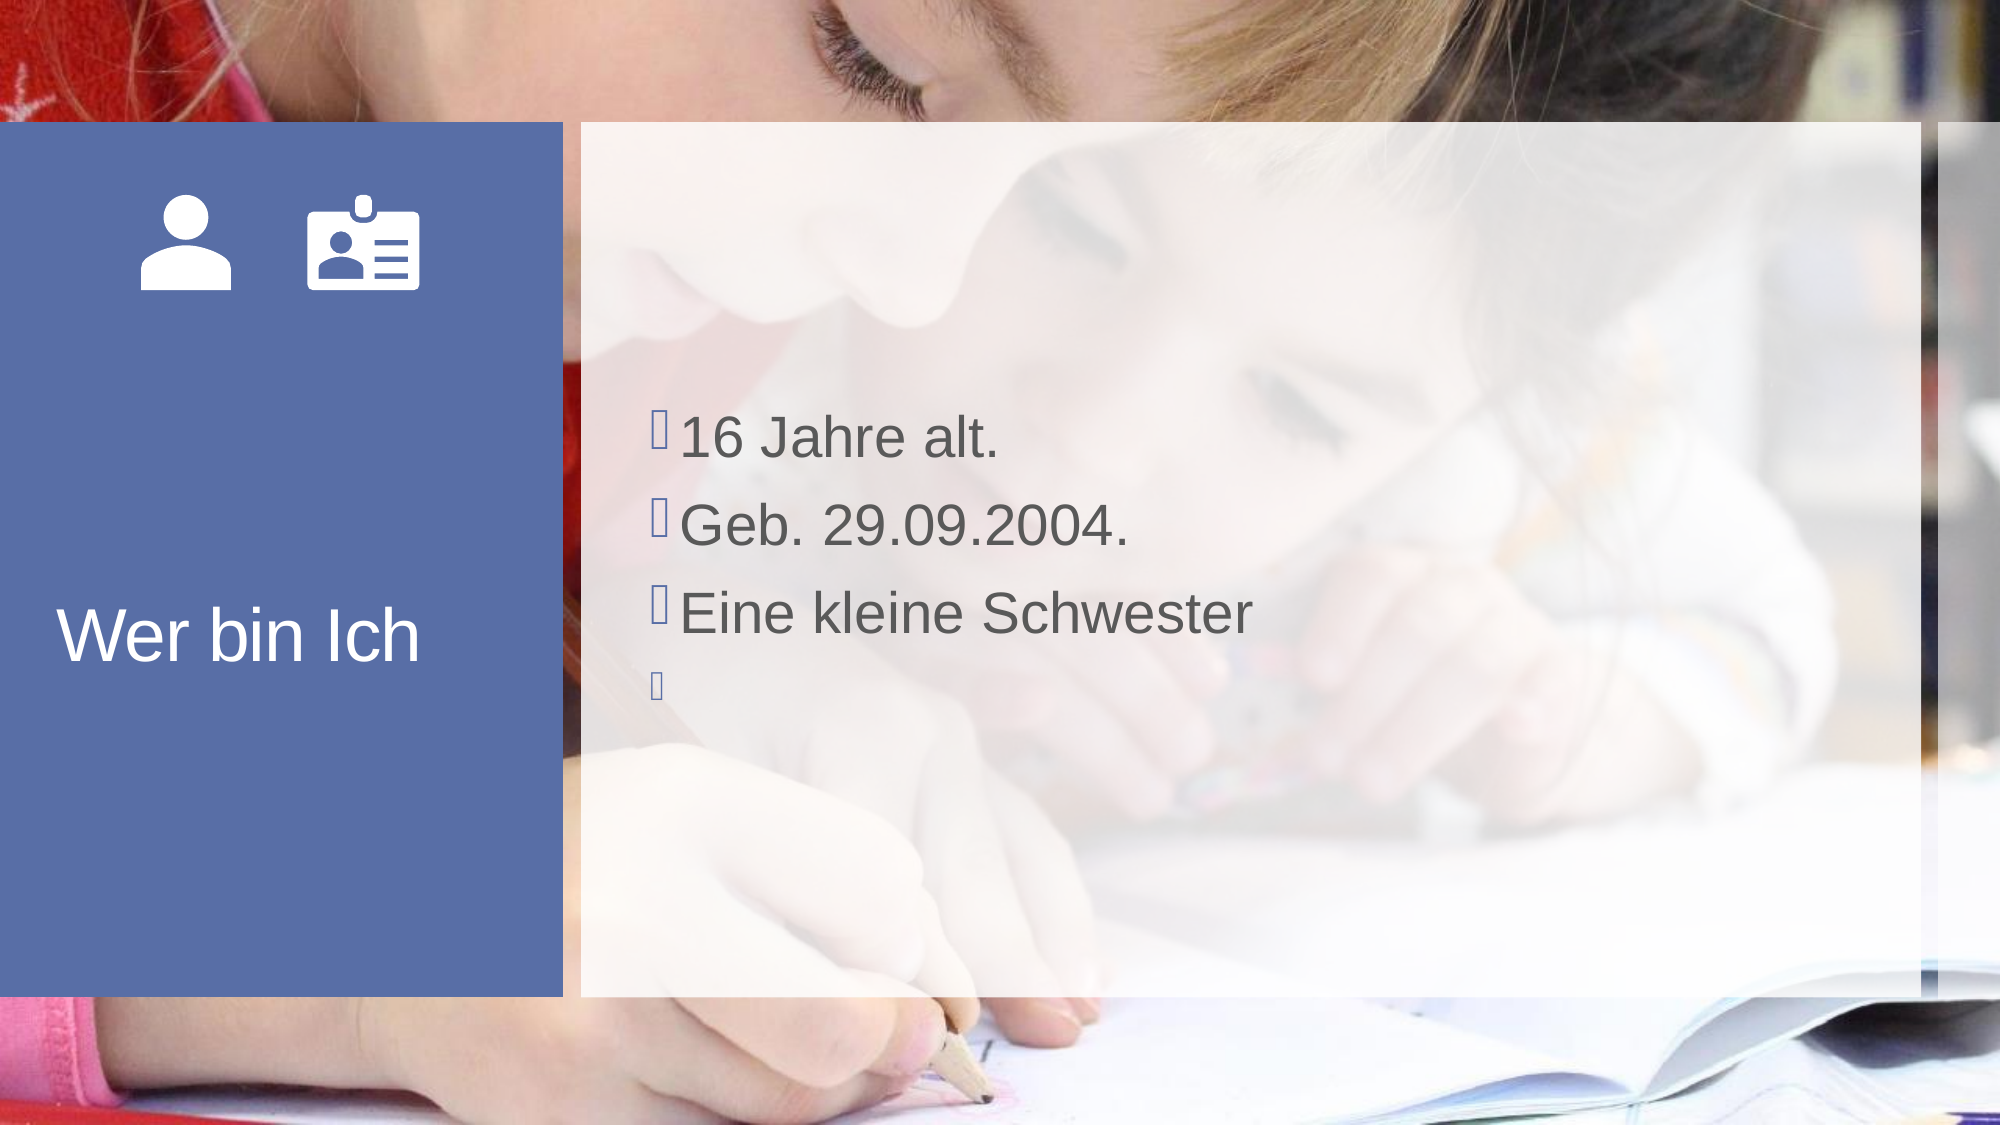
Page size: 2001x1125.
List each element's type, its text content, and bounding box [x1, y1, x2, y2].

picture [0, 0, 2000, 1125]
text_box [1938, 122, 2000, 999]
text_box [581, 122, 1921, 997]
title Wer bin Ich [41, 335, 526, 940]
list 16 Jahre alt. Geb. 29.09.2004. Eine kleine Schwester [634, 141, 1835, 982]
picture [118, 174, 254, 311]
text_box [0, 122, 563, 997]
picture [295, 174, 432, 311]
